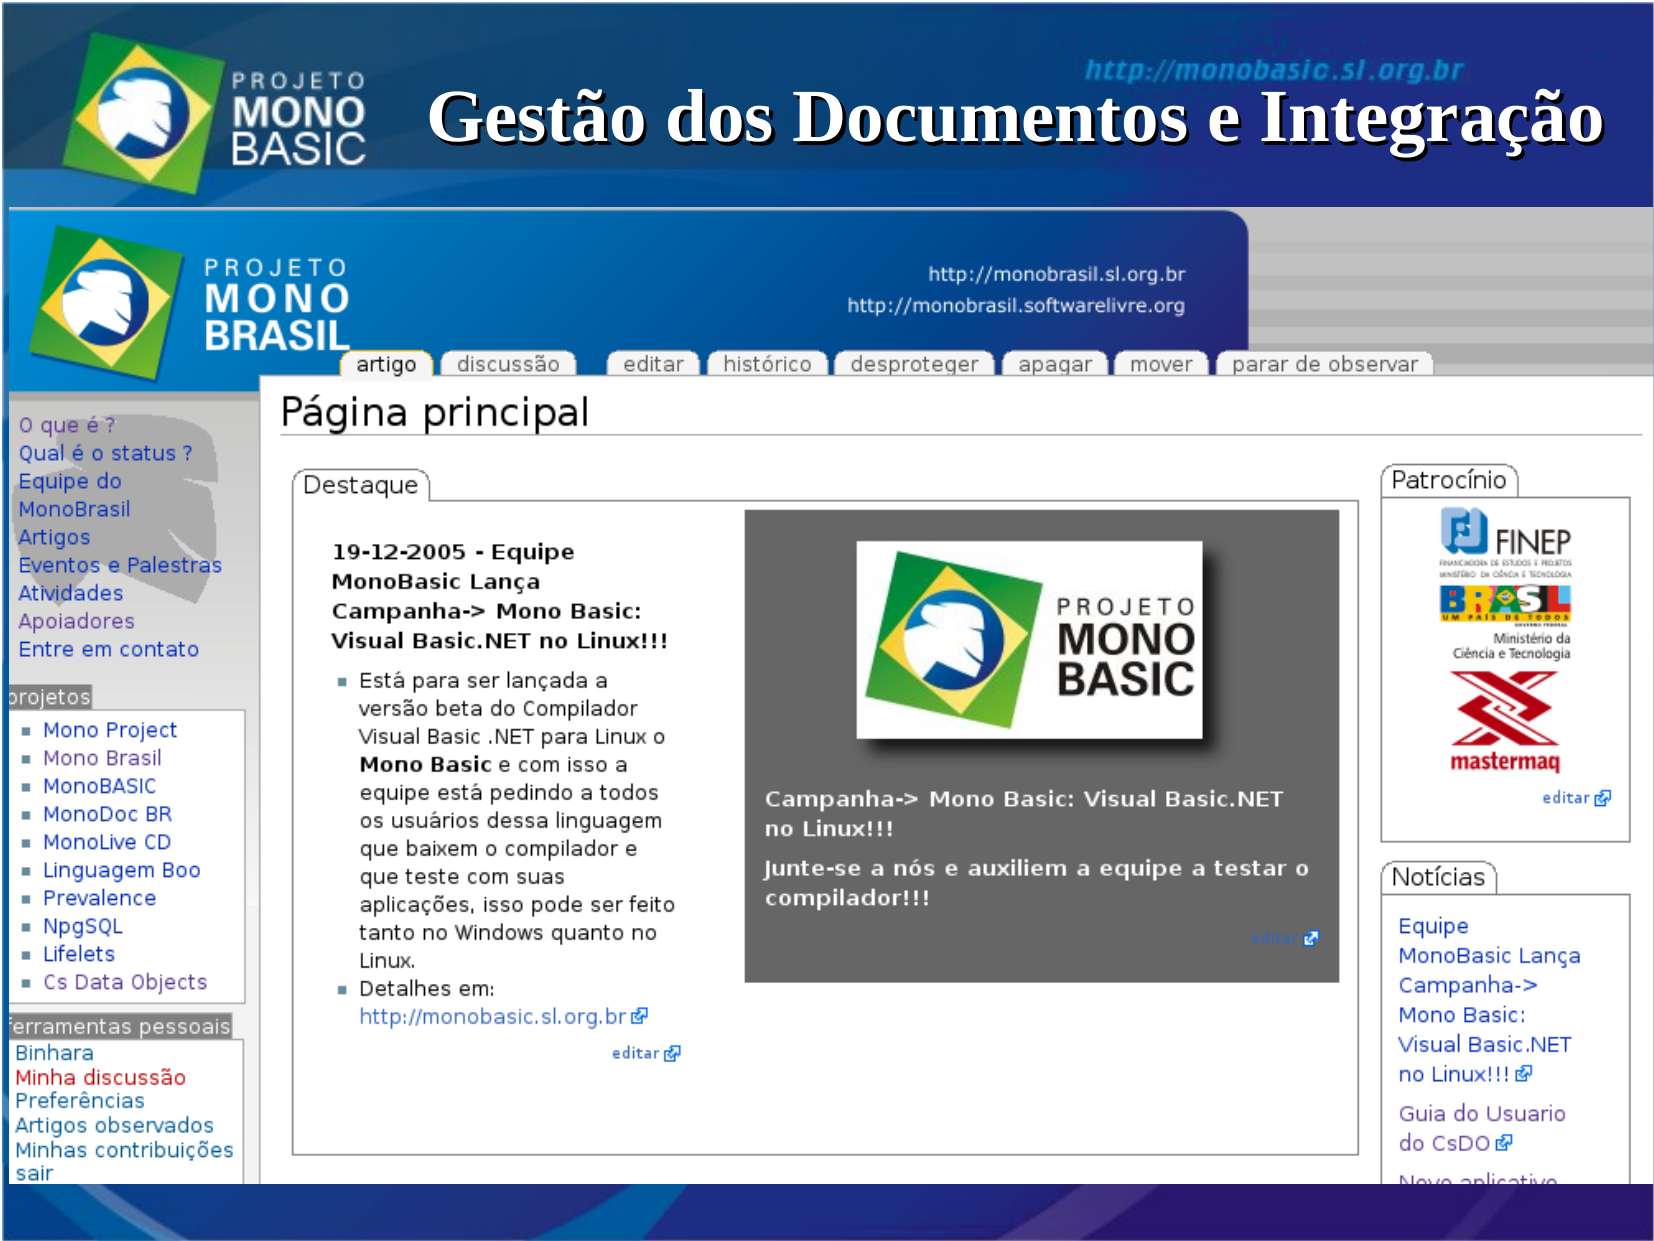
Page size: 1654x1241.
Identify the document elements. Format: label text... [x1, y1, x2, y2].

title Gestão dos Documentos e Integração [222, 43, 1606, 191]
picture [2, 2, 1654, 1241]
